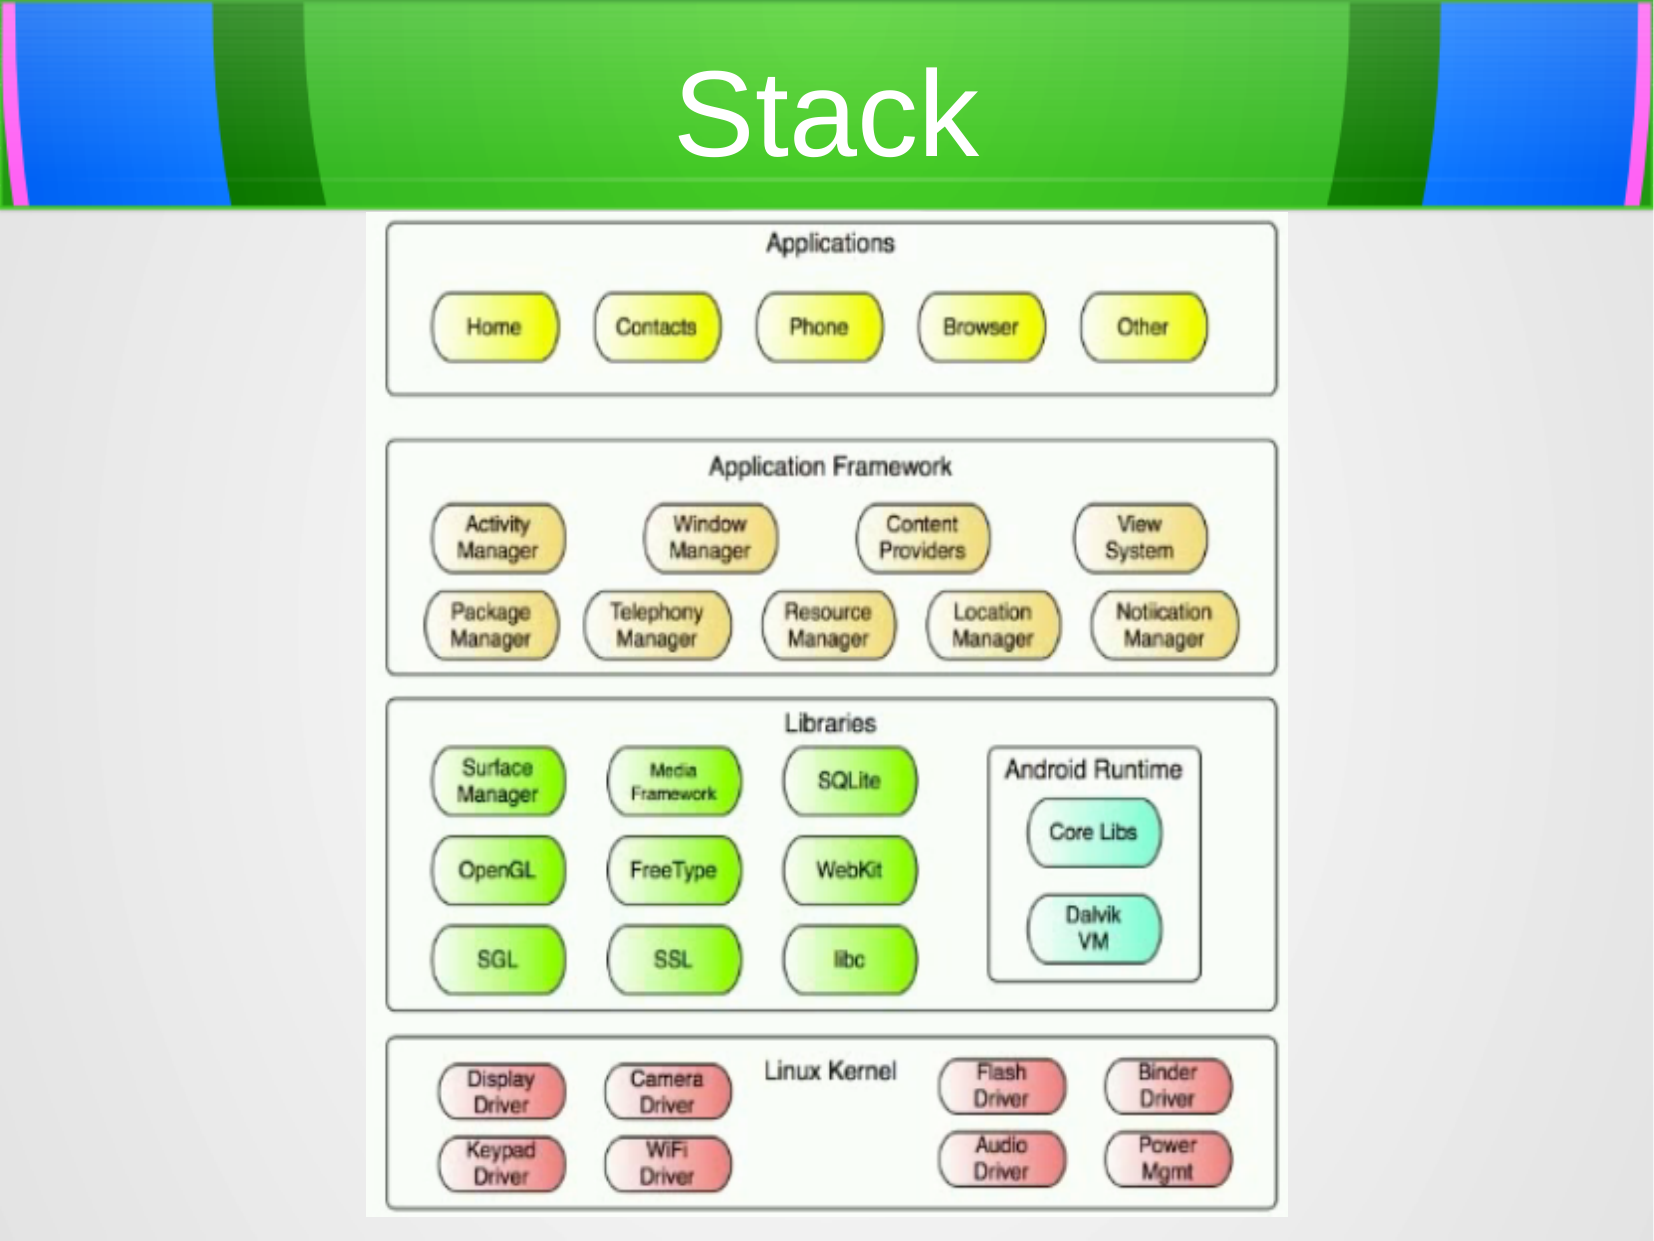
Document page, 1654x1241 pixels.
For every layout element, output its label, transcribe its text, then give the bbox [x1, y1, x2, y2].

title Stack [82, 45, 1571, 183]
picture [0, 0, 1654, 1241]
